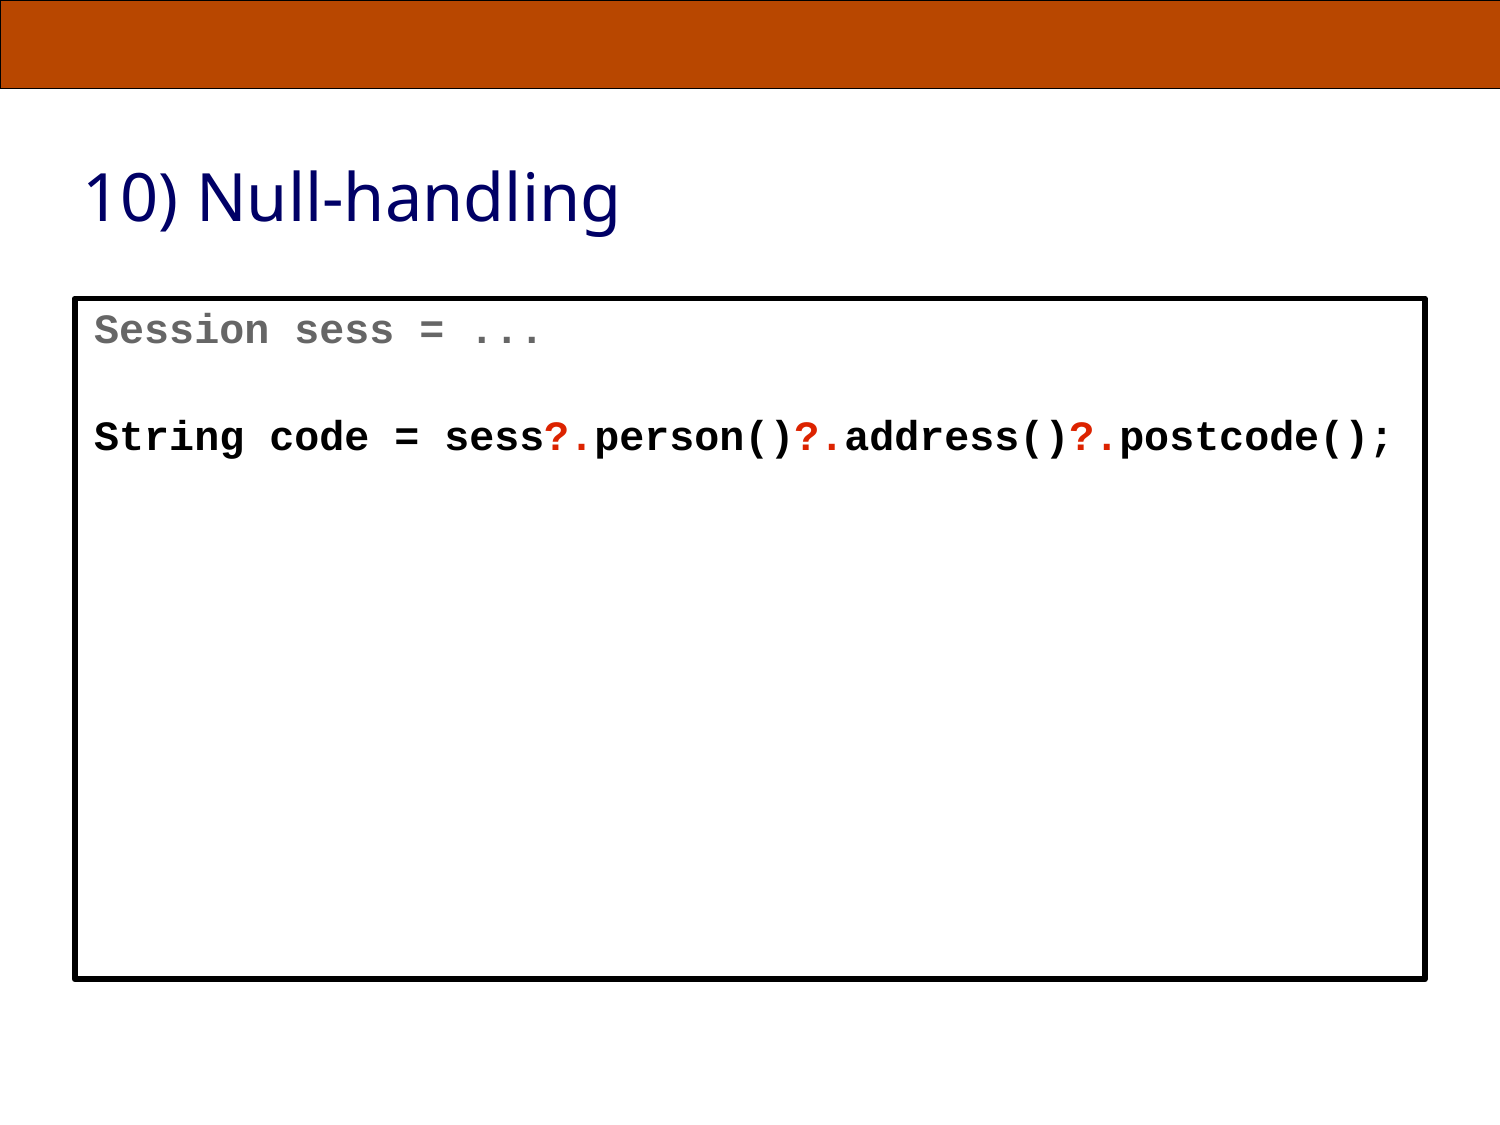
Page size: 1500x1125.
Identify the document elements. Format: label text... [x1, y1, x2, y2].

list Session sess = ... String code = sess?.person()?.address()?.postcode(); [75, 298, 1425, 980]
title 10) Null-handling [74, 105, 1423, 249]
